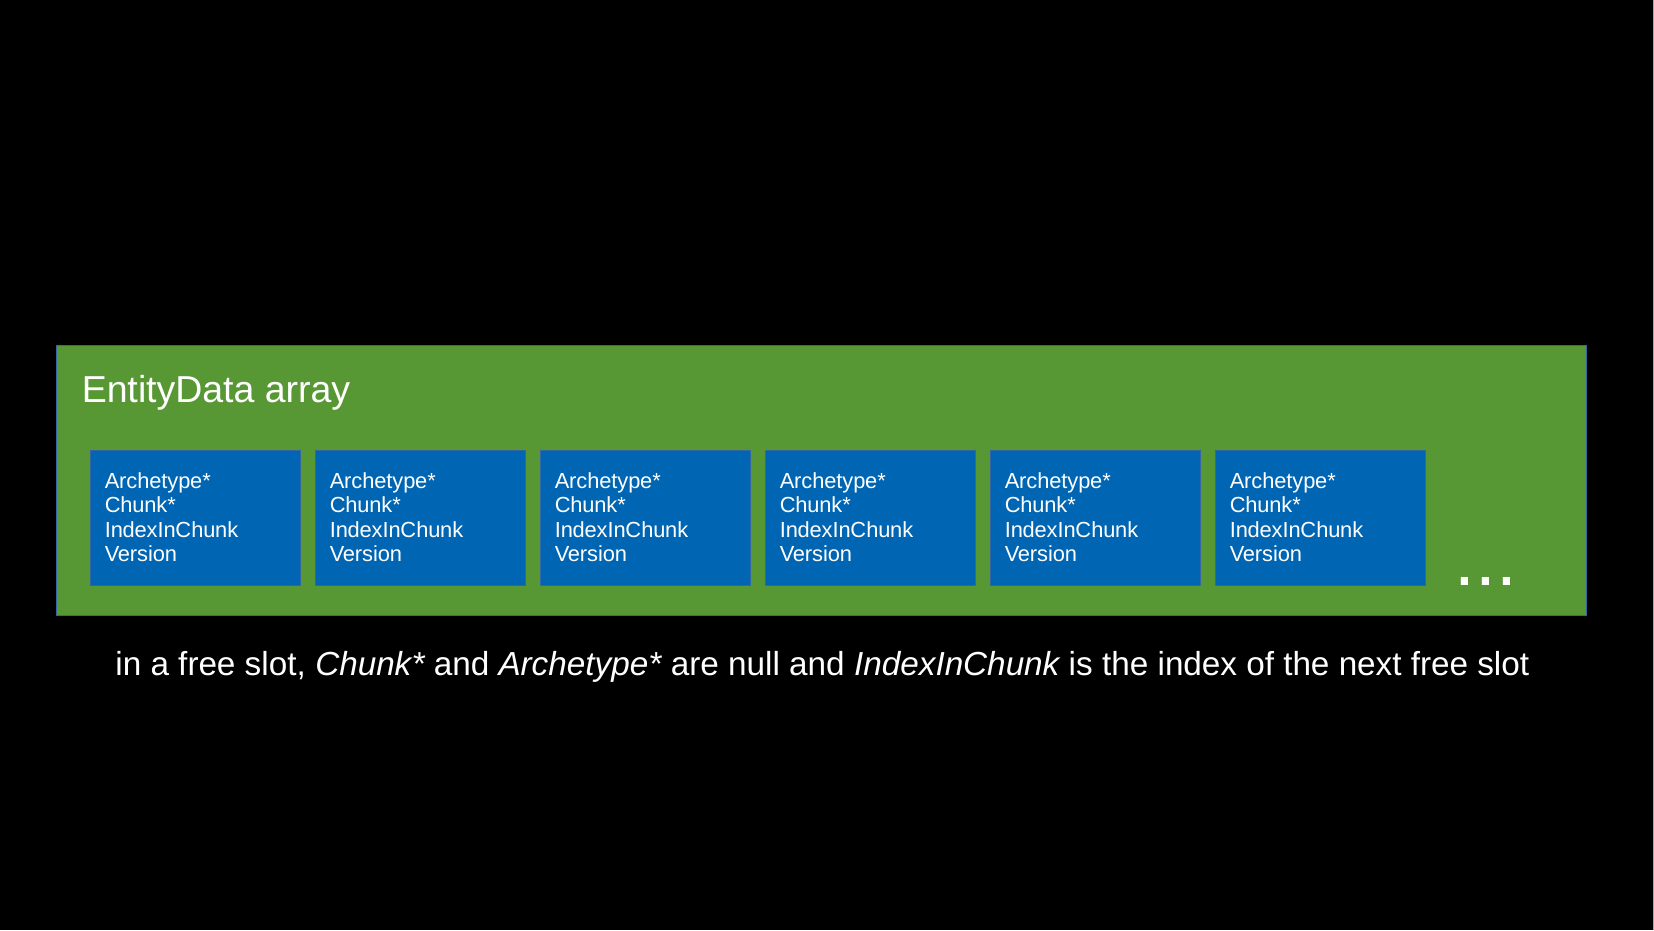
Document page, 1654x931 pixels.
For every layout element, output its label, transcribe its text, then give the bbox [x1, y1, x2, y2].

text_box Archetype* Chunk* IndexInChunk Version [765, 450, 976, 586]
text_box Archetype* Chunk* IndexInChunk Version [990, 450, 1201, 586]
text_box Archetype* Chunk* IndexInChunk Version [1215, 450, 1426, 586]
text_box Archetype* Chunk* IndexInChunk Version [315, 450, 526, 586]
text_box ... [1440, 510, 1561, 612]
text_box in a free slot, Chunk* and Archetype* are null and IndexInChunk is the index of the next free slot [100, 638, 1546, 691]
text_box Archetype* Chunk* IndexInChunk Version [540, 450, 751, 586]
text_box Archetype* Chunk* IndexInChunk Version [90, 450, 301, 586]
text_box EntityData array [56, 345, 1587, 616]
